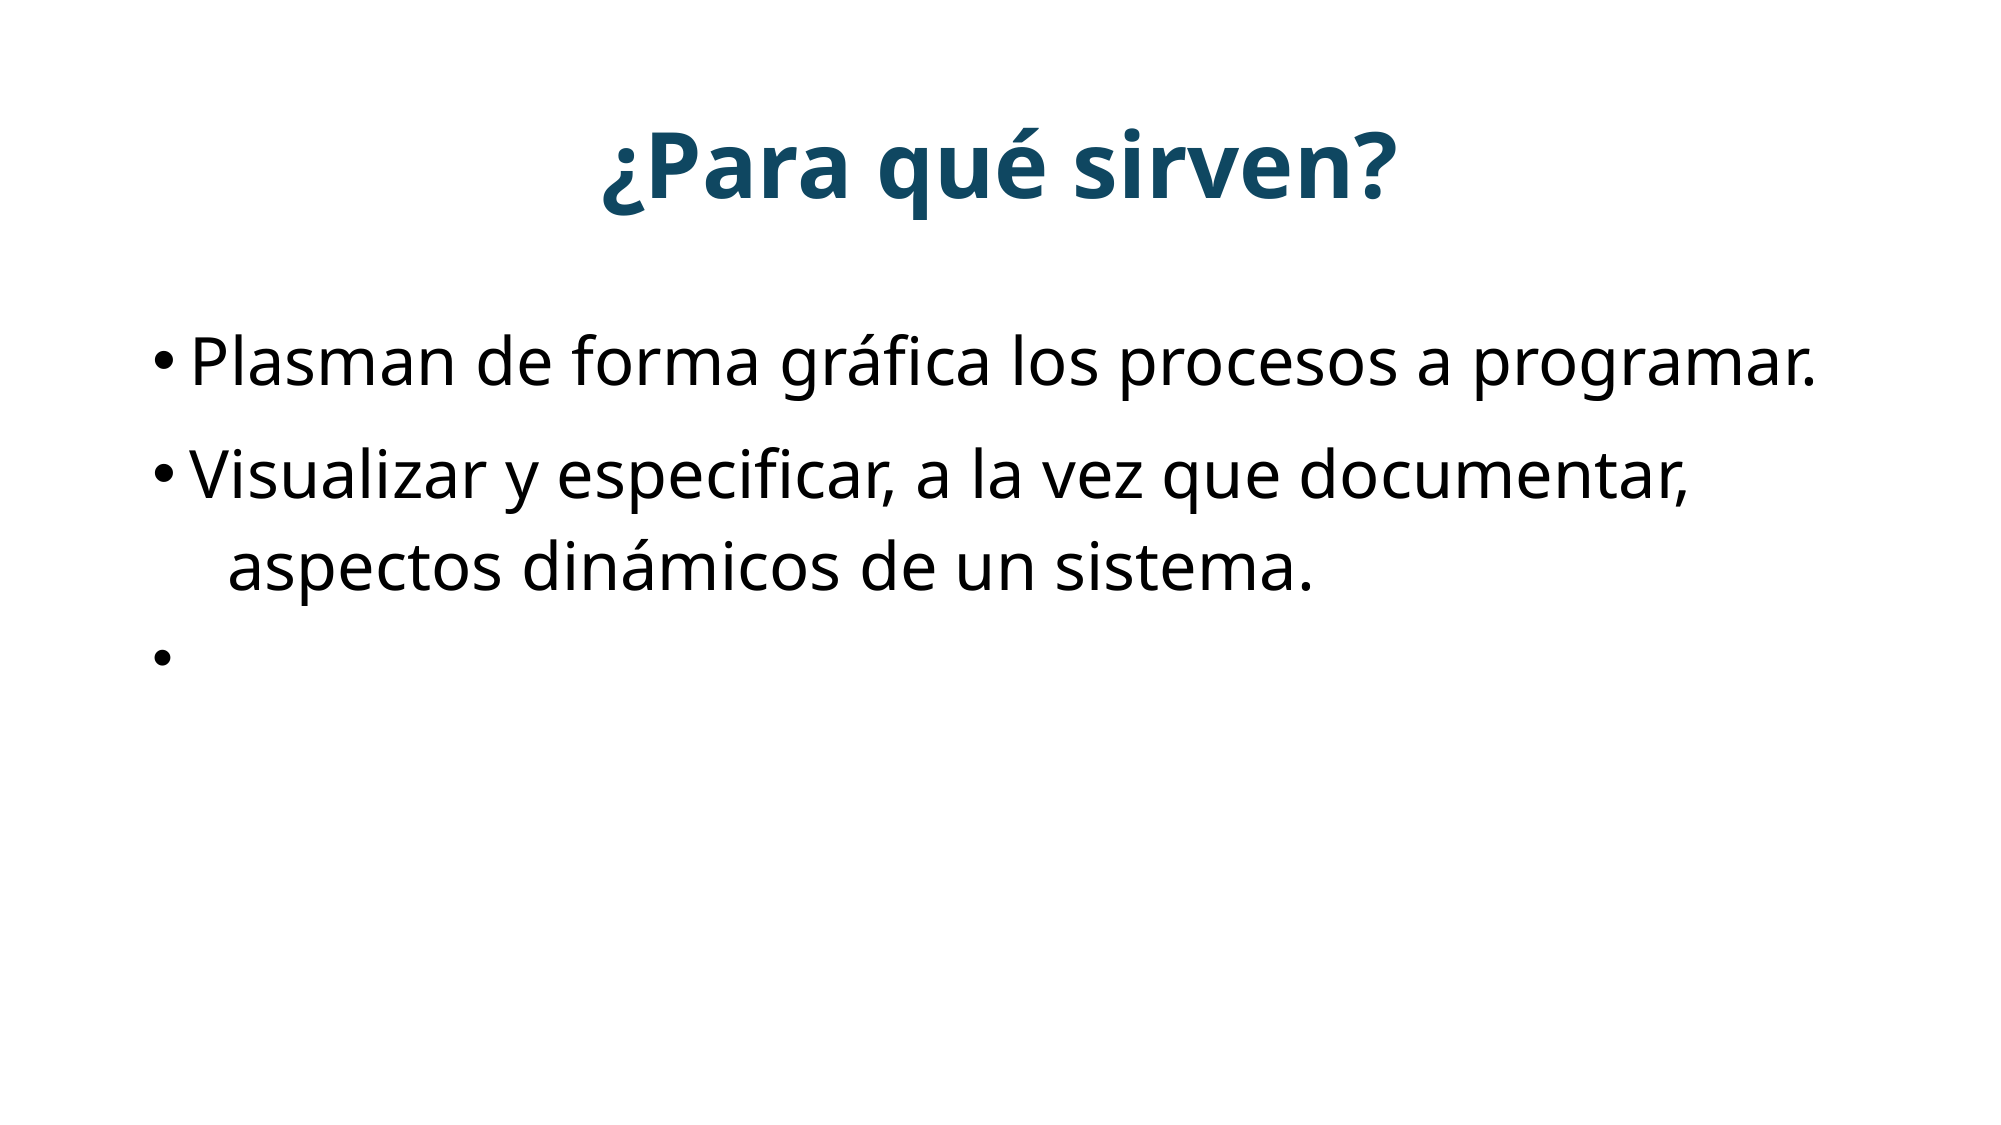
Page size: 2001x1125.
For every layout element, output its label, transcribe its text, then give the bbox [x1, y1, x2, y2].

list Plasman de forma gráfica los procesos a programar. Visualizar y especificar, a la vez que documentar, aspectos dinámicos de un sistema. [137, 299, 1863, 1014]
title ¿Para qué sirven? [137, 59, 1863, 278]
